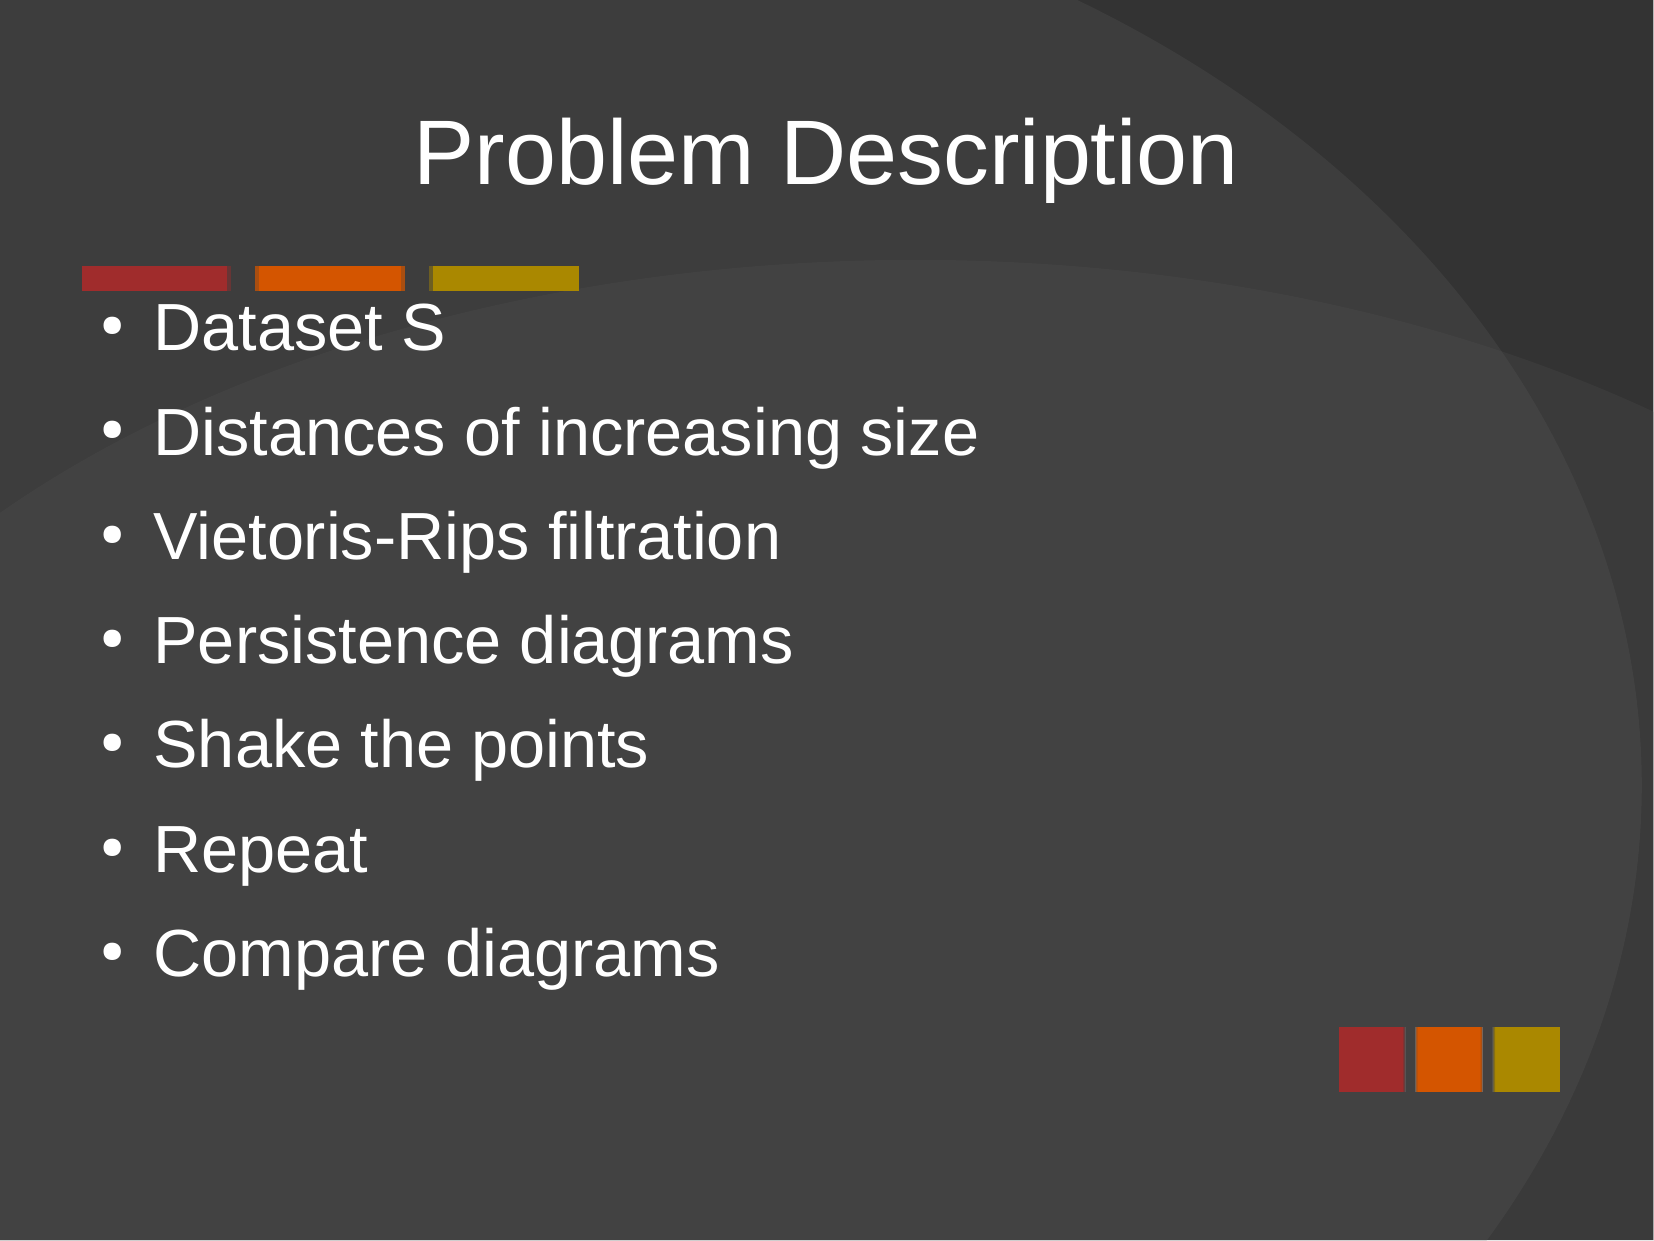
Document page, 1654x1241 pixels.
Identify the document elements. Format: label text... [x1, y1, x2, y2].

picture [82, 266, 579, 290]
picture [1339, 1027, 1560, 1092]
title Problem Description [82, 49, 1571, 257]
list Dataset S Distances of increasing size Vietoris-Rips filtration Persistence diagrams Shake the points Repeat Compare diagrams [82, 290, 1571, 1010]
